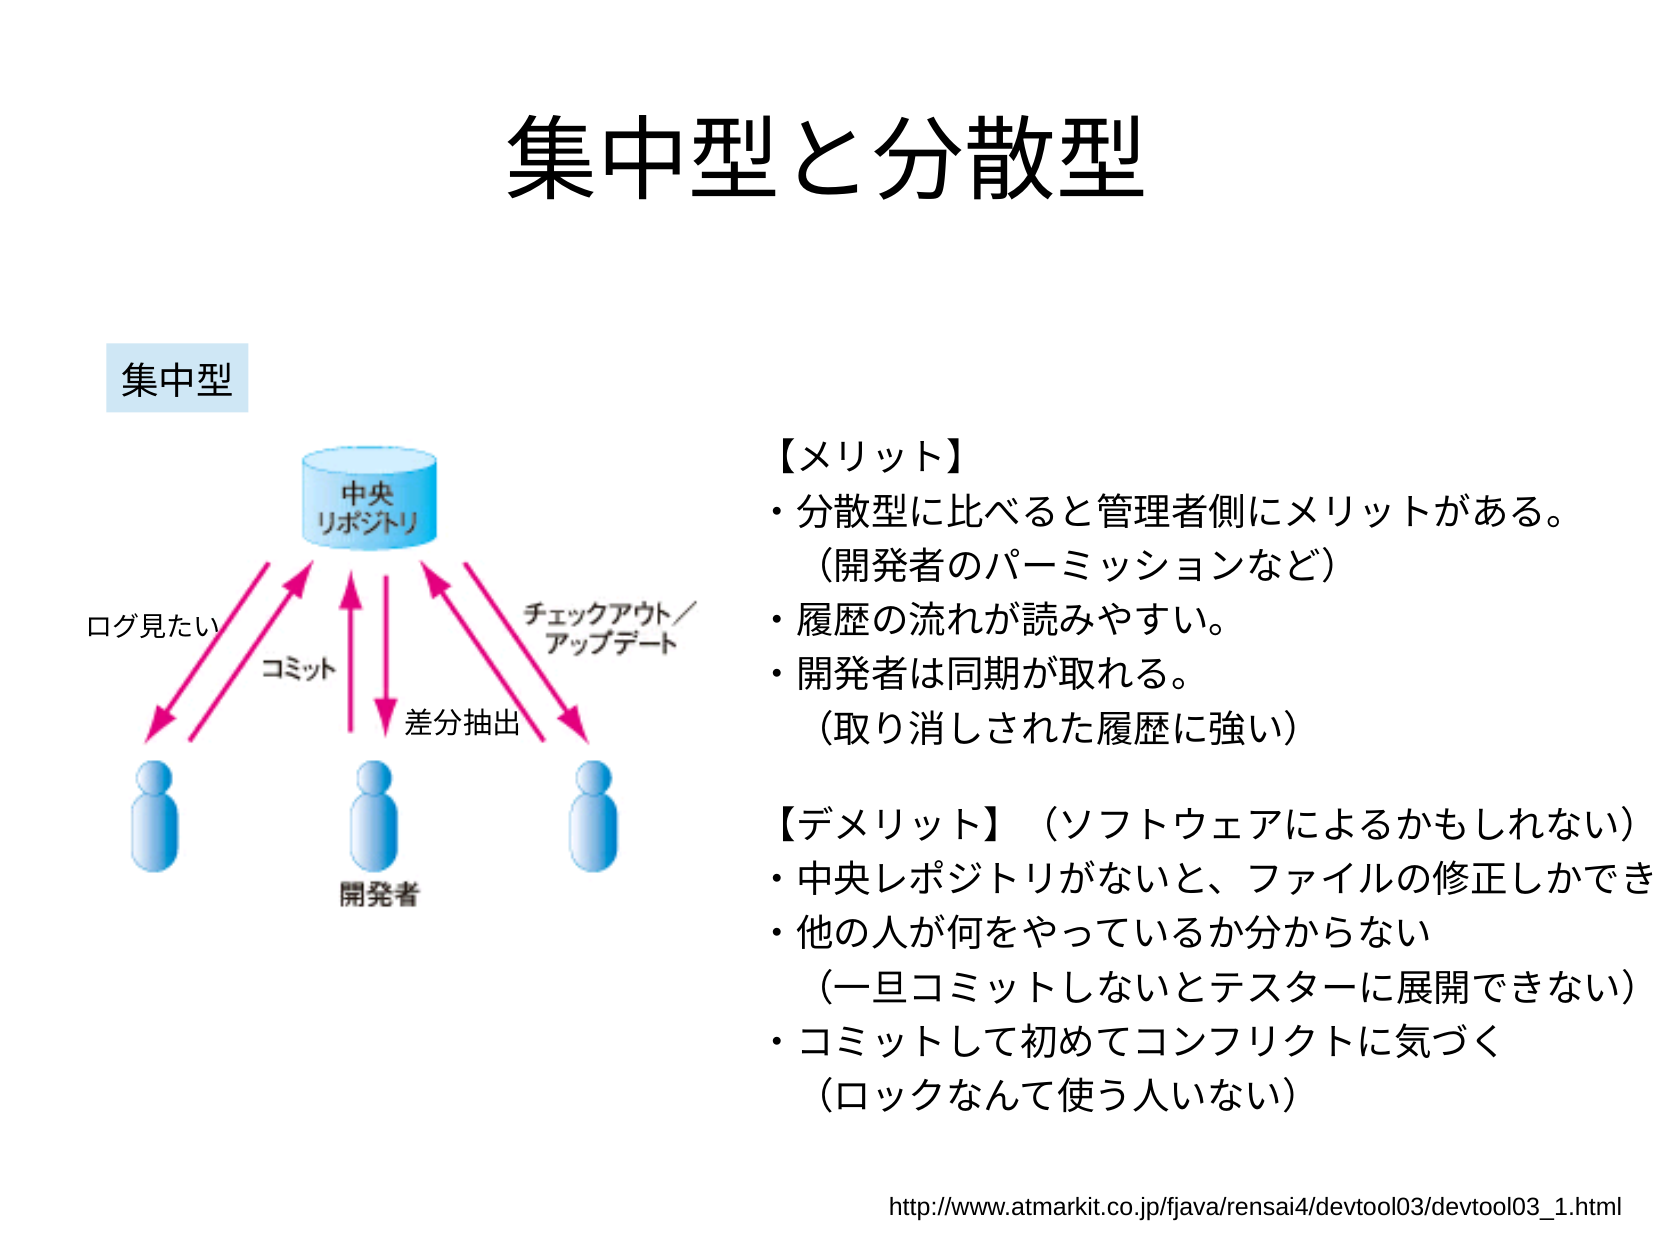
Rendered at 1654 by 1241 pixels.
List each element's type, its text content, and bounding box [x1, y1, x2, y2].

text_box 【メリット】 ・分散型に比べると管理者側にメリットがある。 （開発者のパーミッションなど） ・履歴の流れが読みやすい。 ・開発者は同期が取れる。 （取り消しされた履歴に強い） 【デメリット】（ソフトウェアによるかもしれない） ・中央レポジトリがないと、ファイルの修正しかできない。 ・他の人が何をやっているか分からない （一旦コミットしないとテスターに展開できない） ・コミットして初めてコンフリクトに気づく （ロックなんて使う人いない） [744, 419, 1648, 923]
text_box 集中型 [106, 343, 249, 396]
text_box 差分抽出 [389, 692, 537, 737]
text_box http://www.atmarkit.co.jp/fjava/rensai4/devtool03/devtool03_1.html [874, 1185, 1638, 1229]
title 集中型と分散型 [82, 49, 1571, 257]
text_box ログ見たい [70, 597, 227, 640]
picture [84, 415, 745, 939]
